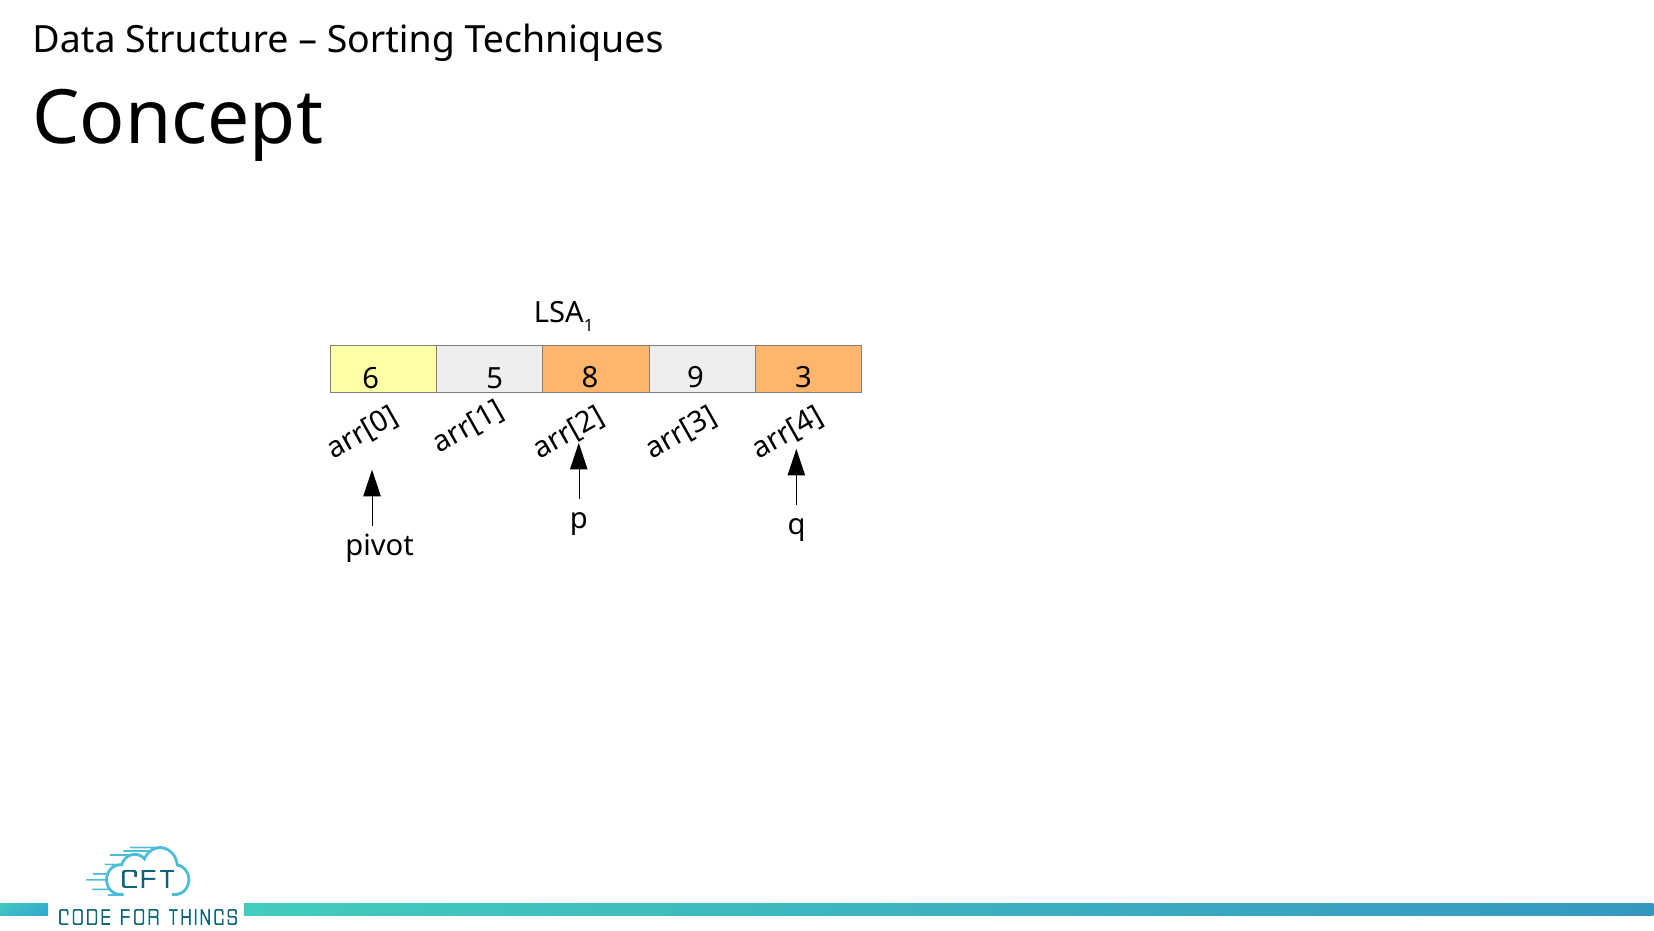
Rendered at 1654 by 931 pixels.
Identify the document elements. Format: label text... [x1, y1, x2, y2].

text_box 6 [347, 350, 396, 400]
text_box 5 [471, 350, 520, 400]
text_box 8 [566, 348, 634, 398]
text_box arr[1] [407, 388, 534, 470]
title Data Structure – Sorting Techniques Concept [32, 12, 1184, 166]
text_box 3 [772, 348, 845, 398]
text_box arr[4] [726, 398, 858, 485]
text_box LSA1 [519, 283, 615, 340]
text_box arr[2] [507, 398, 630, 476]
text_box q [772, 496, 821, 546]
text_box pivot [330, 516, 434, 567]
text_box arr[0] [301, 393, 426, 476]
text_box p [555, 490, 604, 540]
text_box [330, 345, 862, 393]
text_box 9 [672, 348, 739, 398]
text_box arr[3] [620, 398, 747, 476]
picture [59, 846, 237, 925]
